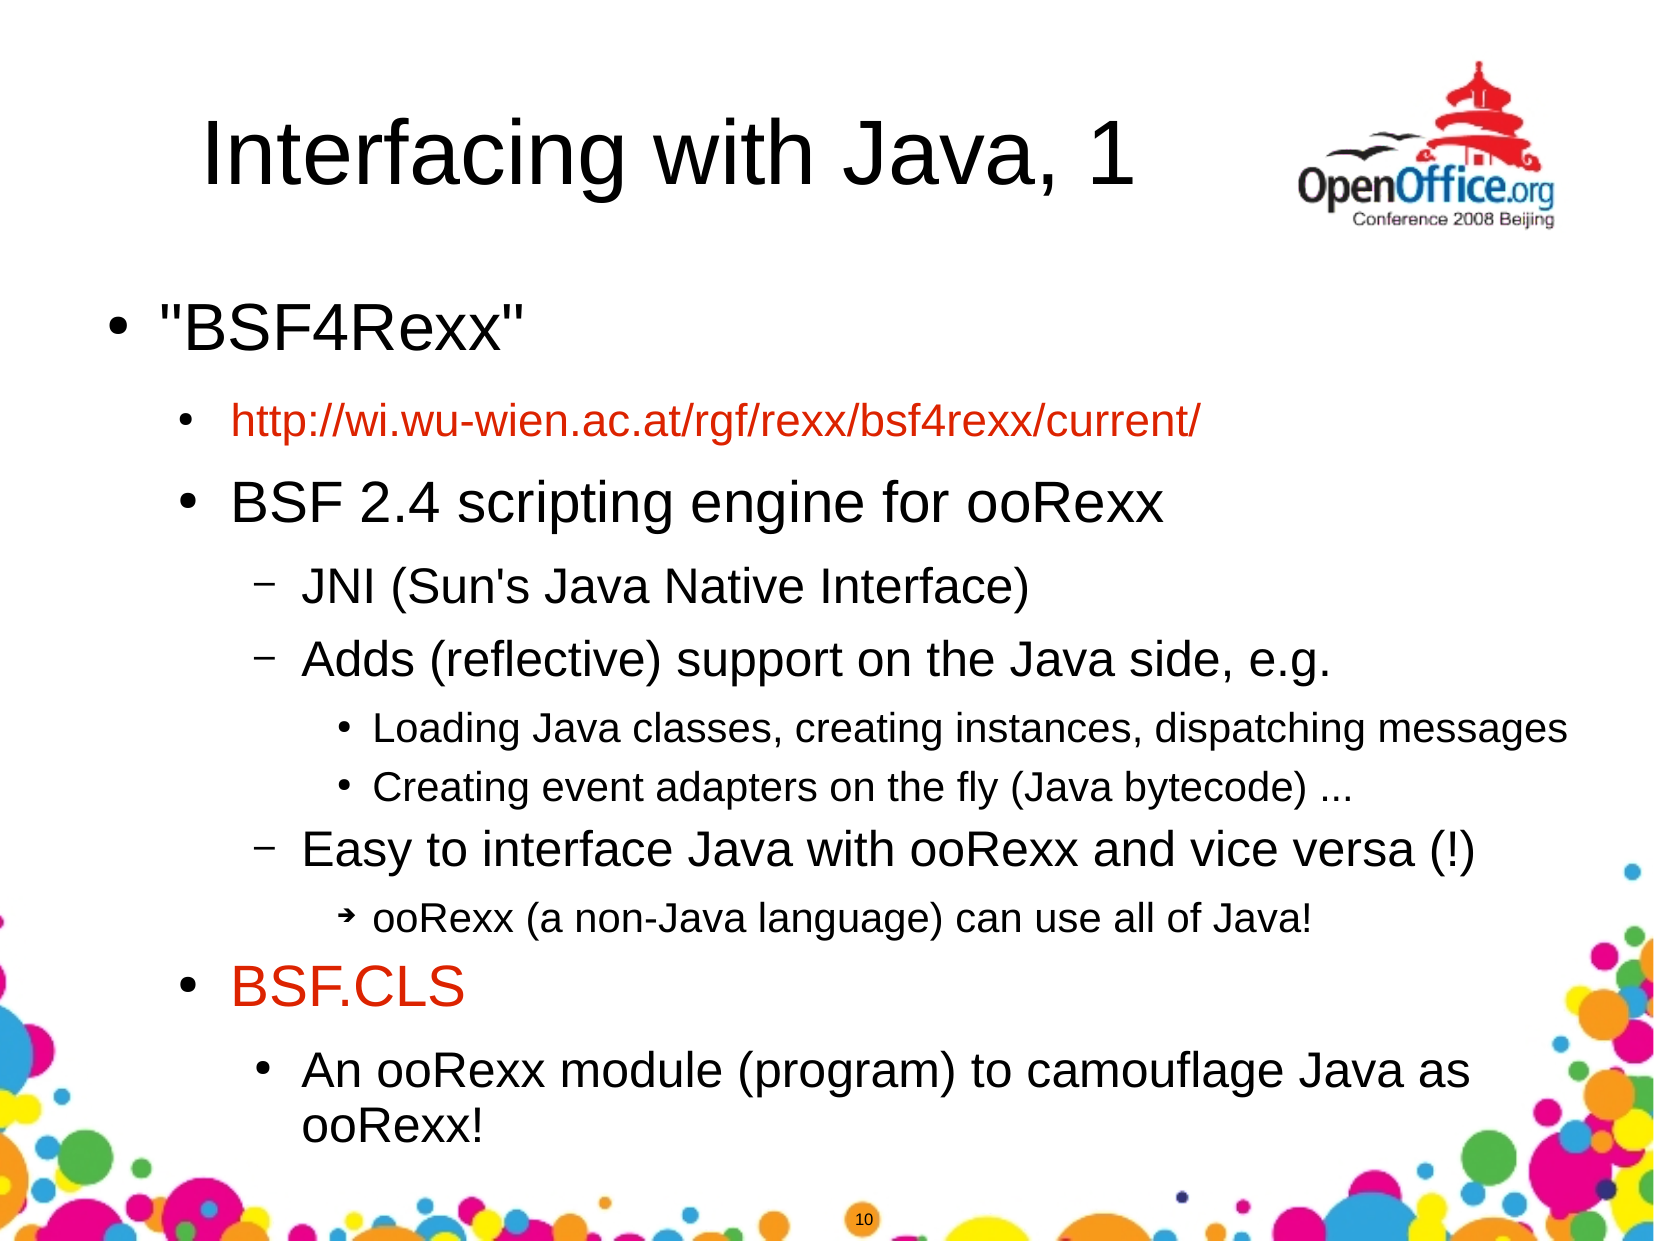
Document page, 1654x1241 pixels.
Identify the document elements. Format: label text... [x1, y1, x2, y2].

picture [0, 810, 1654, 1241]
title Interfacing with Java, 1 [82, 56, 1258, 250]
list "BSF4Rexx" http://wi.wu-wien.ac.at/rgf/rexx/bsf4rexx/current/ BSF 2.4 scripting engine for ooRexx JNI (Sun's Java Native Interface) Adds (reflective) support on the Java side, e.g. Loading Java classes, creating instances, dispatching messages Creating event adapters on the fly (Java bytecode) ... Easy to interface Java with ooRexx and vice versa (!) ooRexx (a non-Java language) can use all of Java! BSF.CLS An ooRexx module (program) to camouflage Java as ooRexx! [88, 290, 1577, 1154]
picture [1285, 51, 1569, 250]
